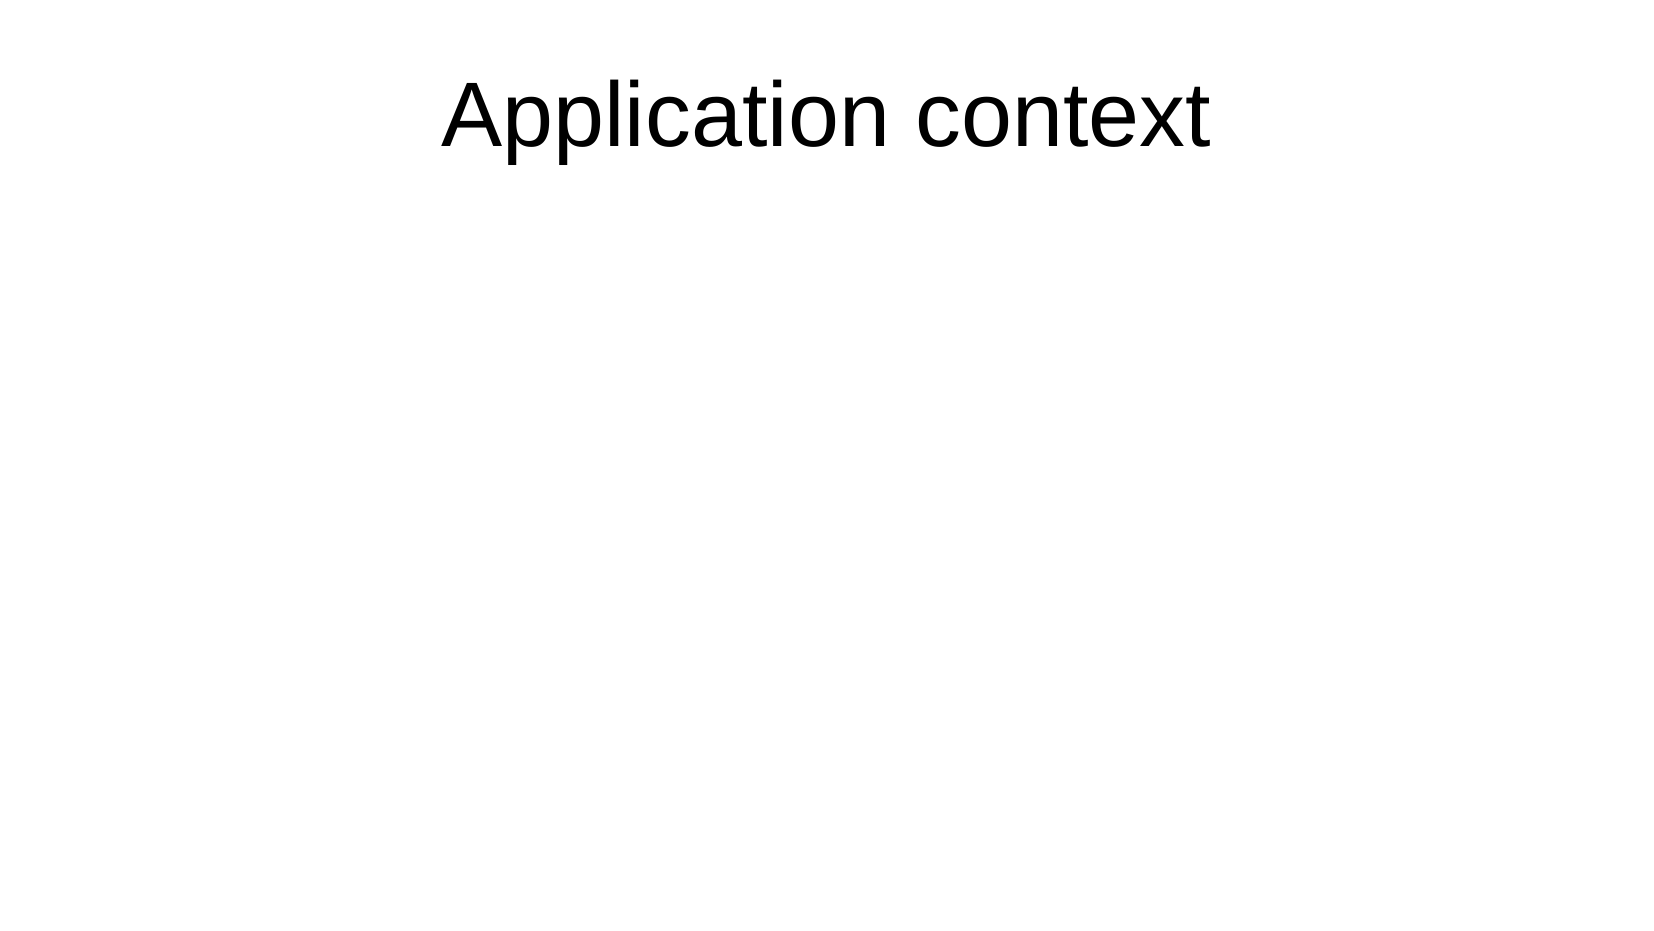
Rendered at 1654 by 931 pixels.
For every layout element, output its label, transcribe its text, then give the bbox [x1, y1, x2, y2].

title Application context [82, 37, 1571, 193]
